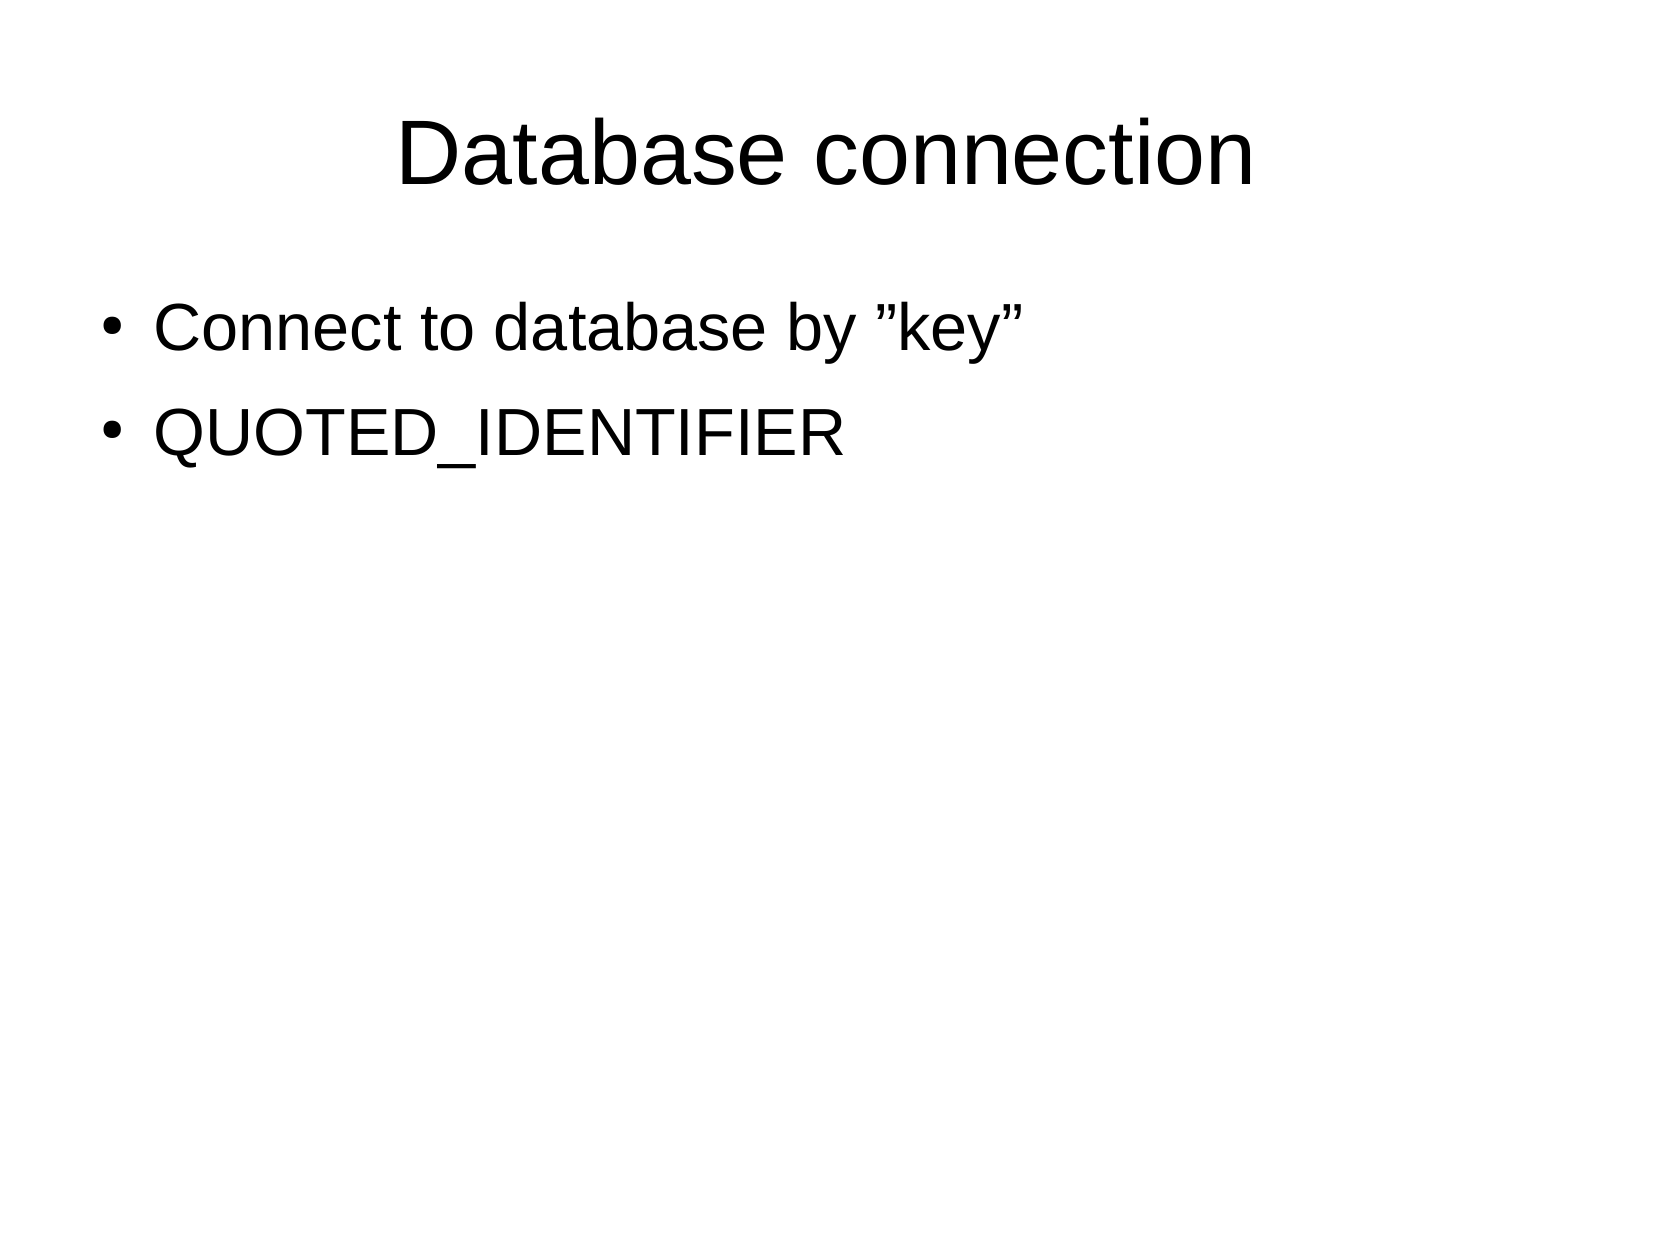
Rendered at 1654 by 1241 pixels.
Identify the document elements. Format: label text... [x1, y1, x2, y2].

list Connect to database by ”key” QUOTED_IDENTIFIER [82, 290, 1571, 1010]
title Database connection [82, 49, 1571, 257]
